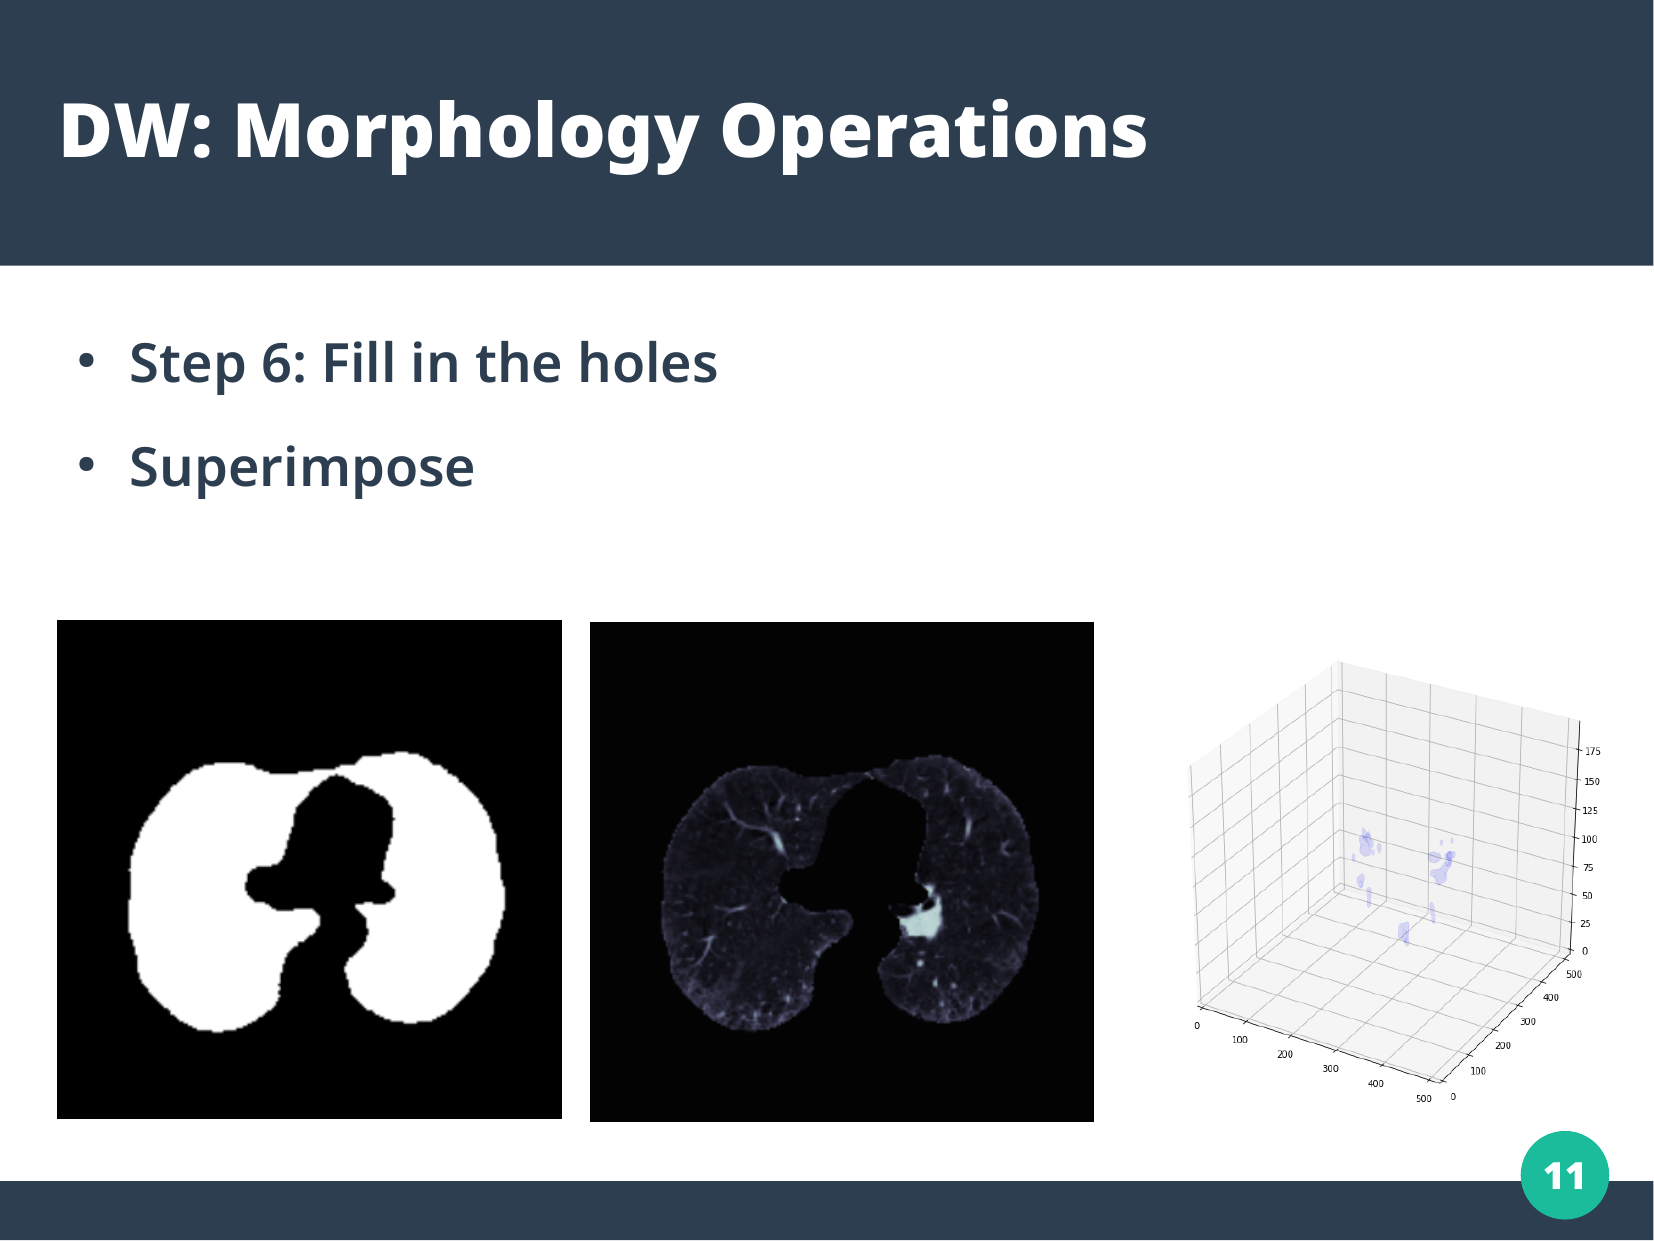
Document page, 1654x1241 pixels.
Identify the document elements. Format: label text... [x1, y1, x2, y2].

list Step 6: Fill in the holes Superimpose [59, 324, 1595, 1152]
picture [590, 622, 1094, 1123]
picture [57, 620, 562, 1119]
picture [1122, 620, 1637, 1122]
title DW: Morphology Operations [59, 49, 1595, 207]
